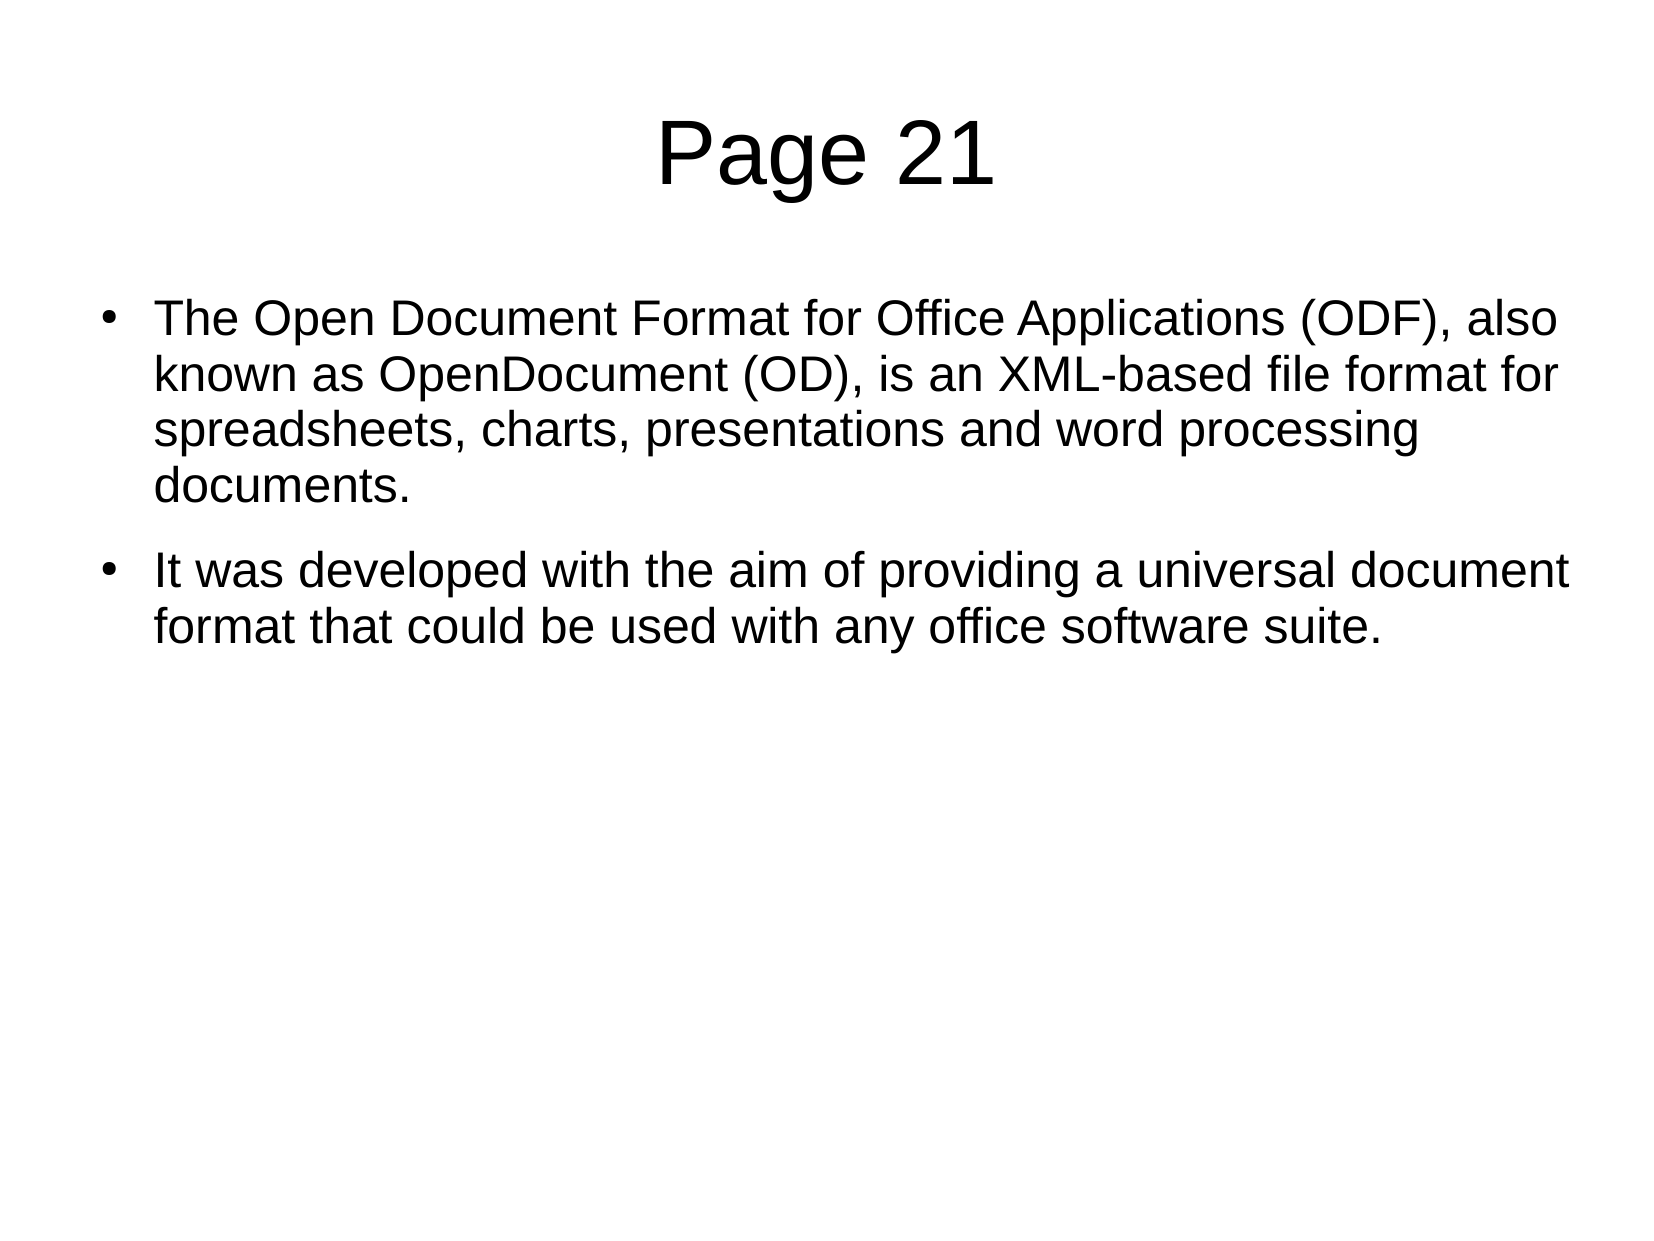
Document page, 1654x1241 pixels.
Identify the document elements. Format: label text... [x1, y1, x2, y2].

list The Open Document Format for Office Applications (ODF), also known as OpenDocument (OD), is an XML-based file format for spreadsheets, charts, presentations and word processing documents. It was developed with the aim of providing a universal document format that could be used with any office software suite. [82, 290, 1571, 1109]
title Page 21 [82, 49, 1571, 257]
